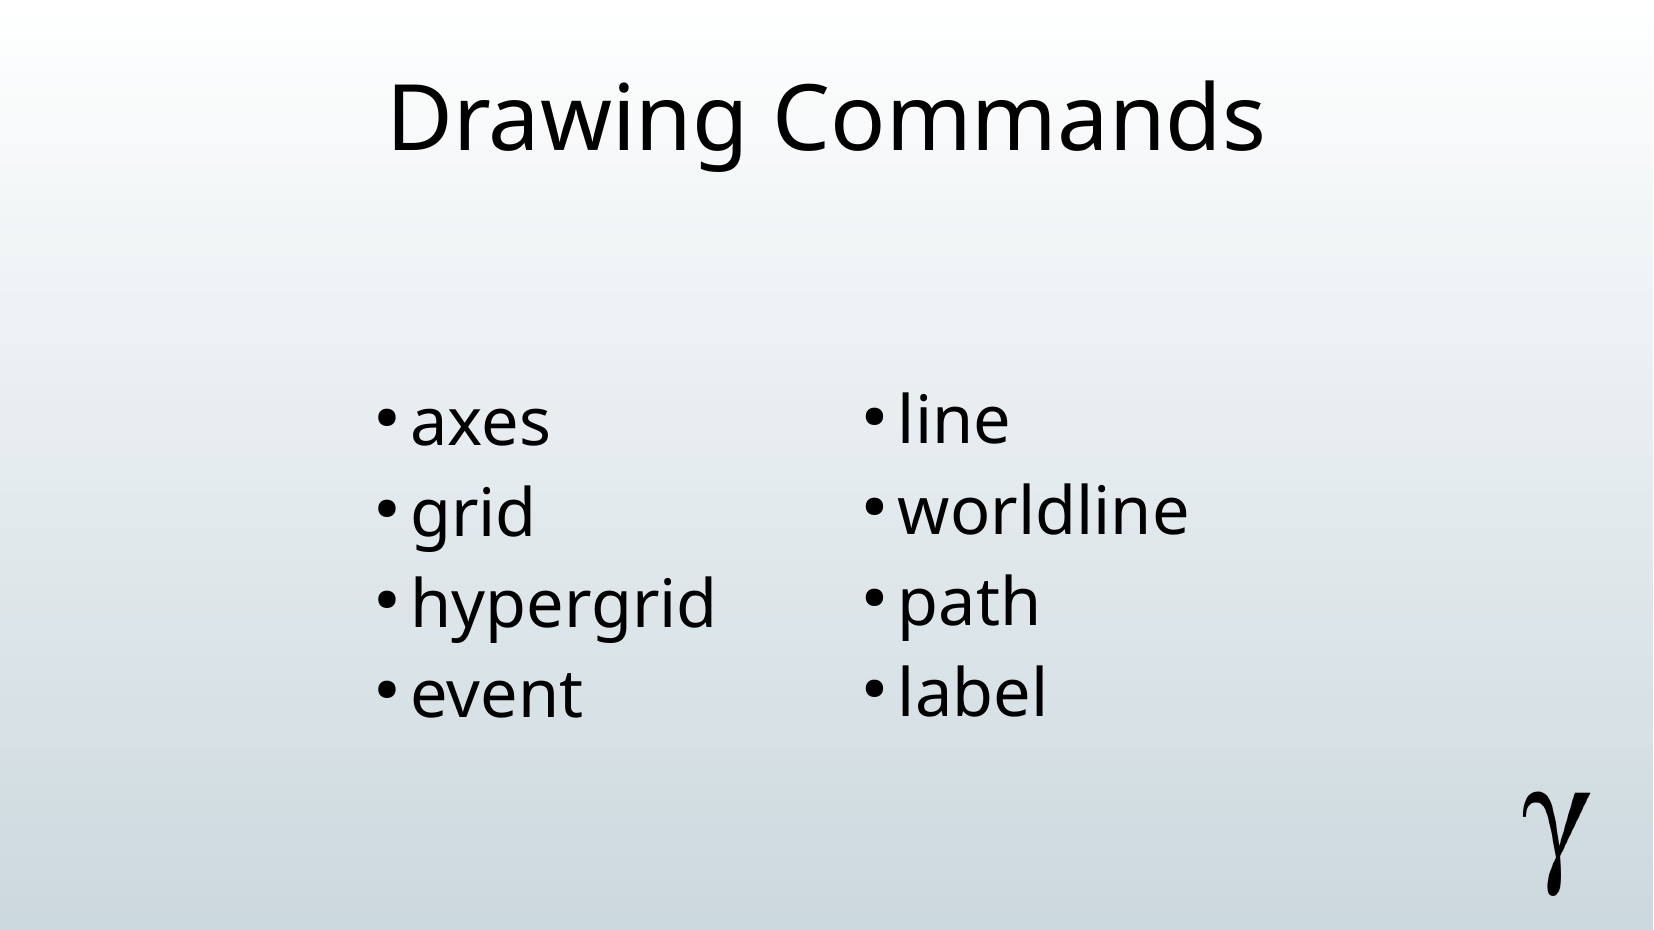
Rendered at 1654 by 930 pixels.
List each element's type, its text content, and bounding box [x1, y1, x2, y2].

subtitle axes grid hypergrid event [375, 262, 826, 850]
picture [1500, 787, 1613, 901]
text_box line worldline path label [862, 260, 1276, 848]
title Drawing Commands [82, 60, 1571, 170]
